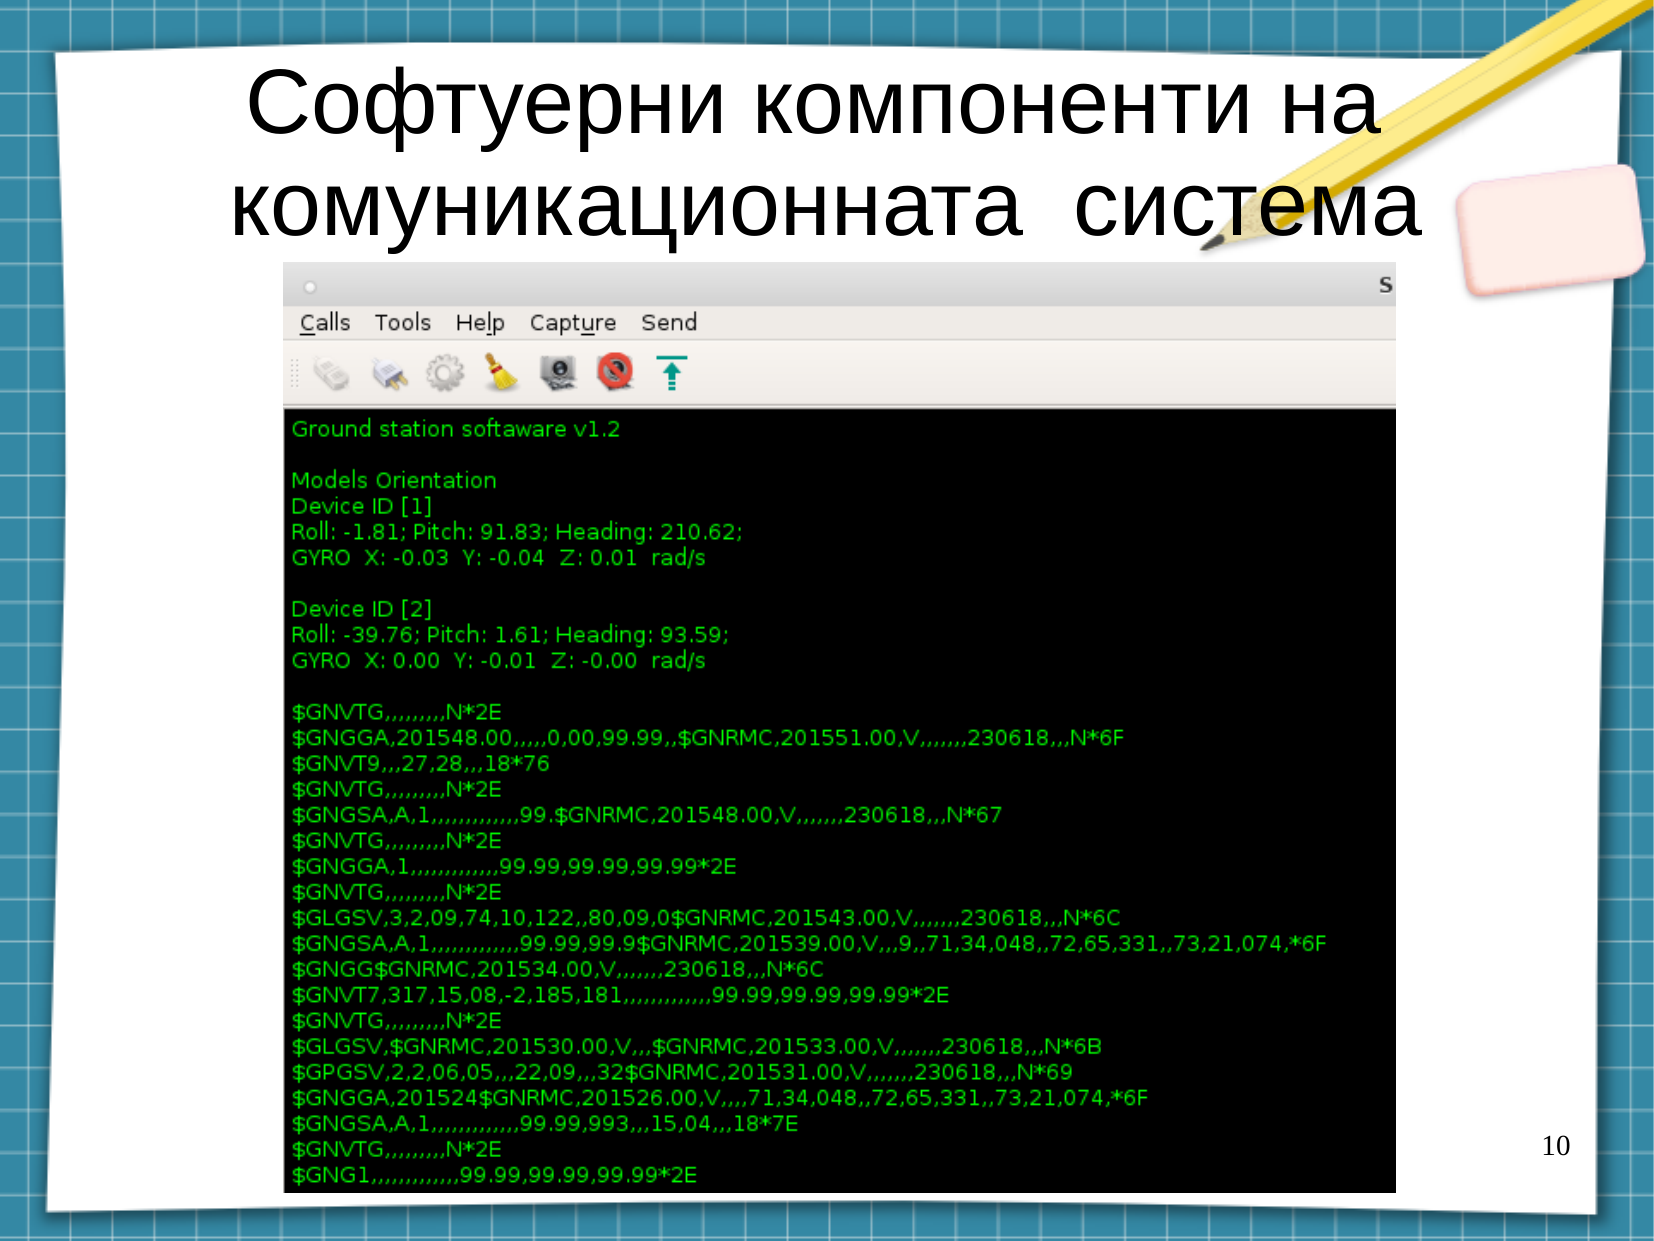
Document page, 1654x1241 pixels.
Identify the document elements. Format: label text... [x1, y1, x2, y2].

picture [0, 0, 1654, 1241]
title Софтуерни компоненти на комуникационната система [82, 49, 1571, 257]
